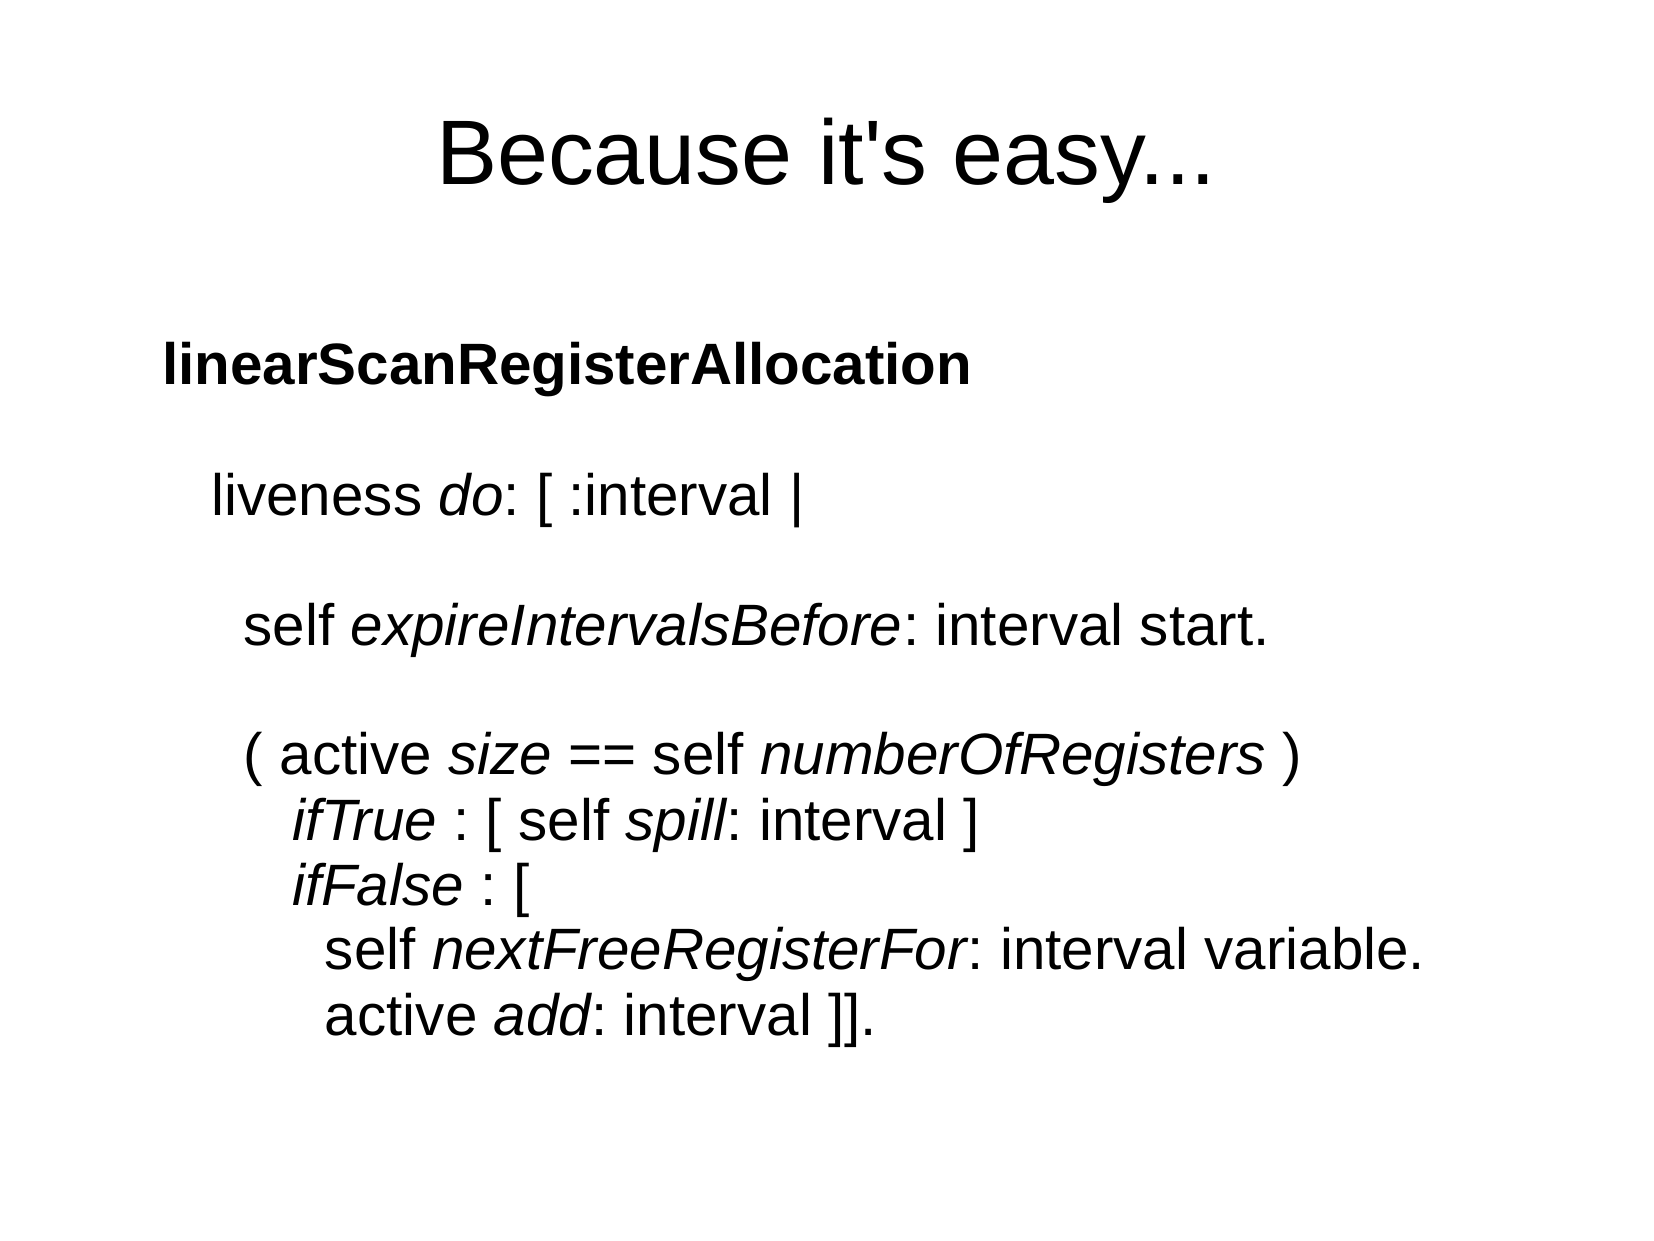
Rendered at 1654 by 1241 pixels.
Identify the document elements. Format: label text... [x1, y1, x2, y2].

text_box linearScanRegisterAllocation liveness do: [ :interval | self expireIntervalsBefore: interval start. ( active size == self numberOfRegisters ) ifTrue : [ self spill: interval ] ifFalse : [ self nextFreeRegisterFor: interval variable. active add: interval ]]. [147, 324, 1654, 1241]
title Because it's easy... [82, 49, 1571, 257]
